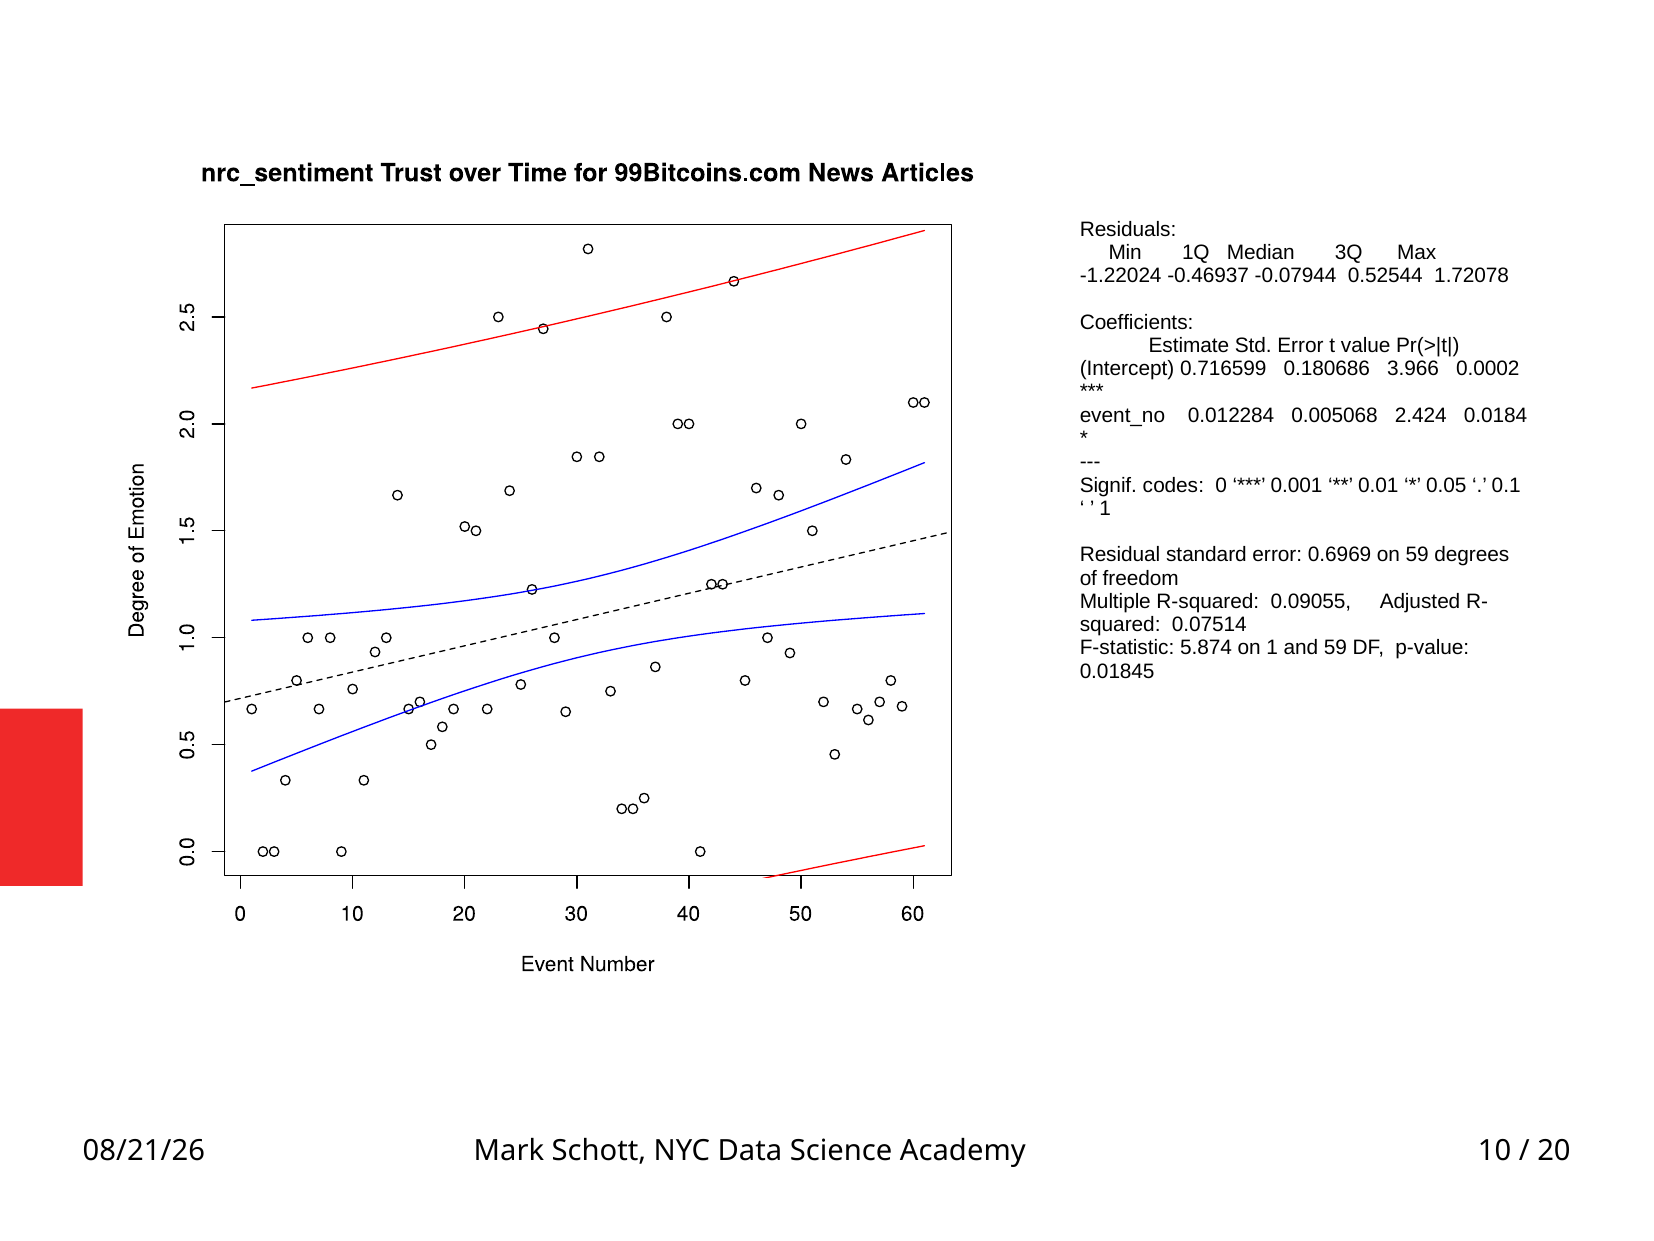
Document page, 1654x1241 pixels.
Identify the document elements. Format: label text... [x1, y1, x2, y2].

picture [120, 120, 1006, 1006]
text_box Residuals: Min 1Q Median 3Q Max -1.22024 -0.46937 -0.07944 0.52544 1.72078 Coefficients: Estimate Std. Error t value Pr(>|t|) (Intercept) 0.716599 0.180686 3.966 0.0002 *** event_no 0.012284 0.005068 2.424 0.0184 * --- Signif. codes: 0 ‘***’ 0.001 ‘**’ 0.01 ‘*’ 0.05 ‘.’ 0.1 ‘ ’ 1 Residual standard error: 0.6969 on 59 degrees of freedom Multiple R-squared: 0.09055, Adjusted R-squared: 0.07514 F-statistic: 5.874 on 1 and 59 DF, p-value: 0.01845 [1065, 210, 1546, 781]
